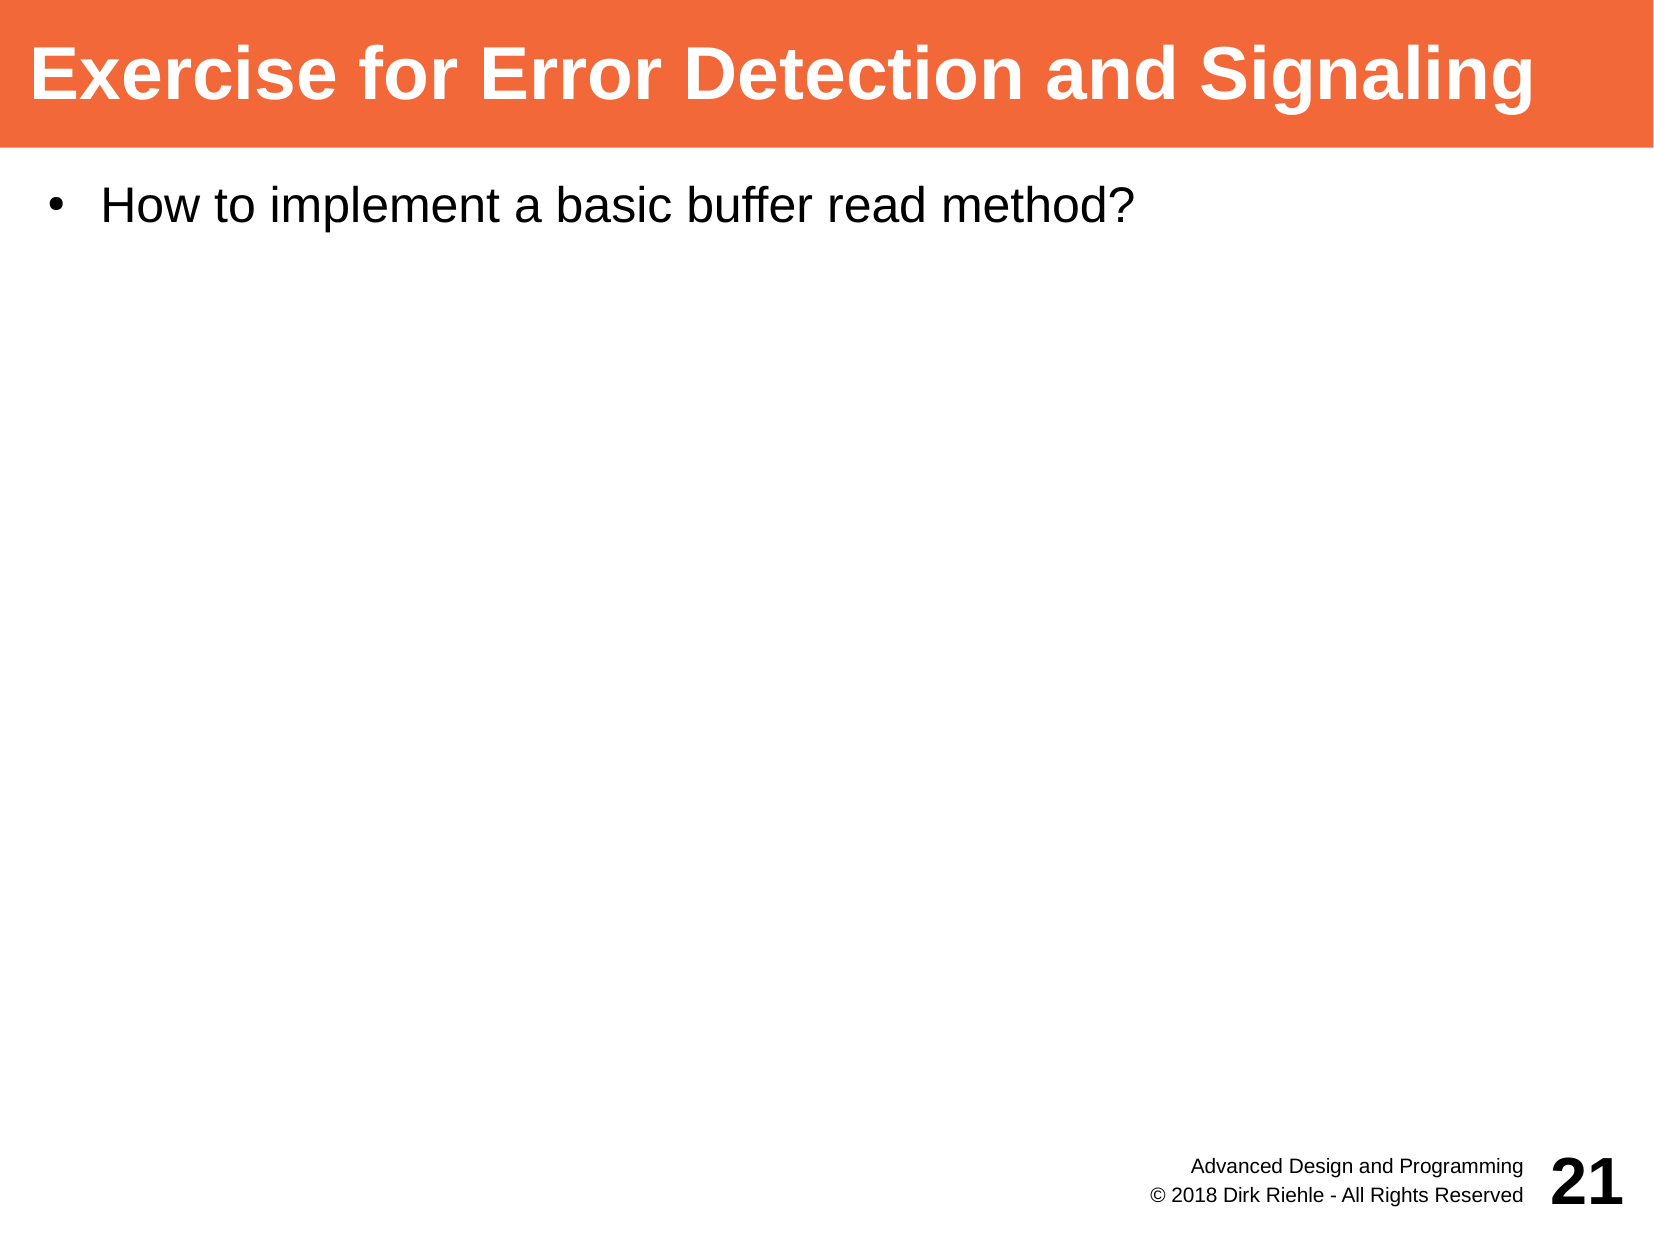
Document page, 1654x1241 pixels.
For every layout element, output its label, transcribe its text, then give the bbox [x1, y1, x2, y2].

title Exercise for Error Detection and Signaling [0, 0, 1654, 148]
list How to implement a basic buffer read method? [29, 177, 1625, 1063]
